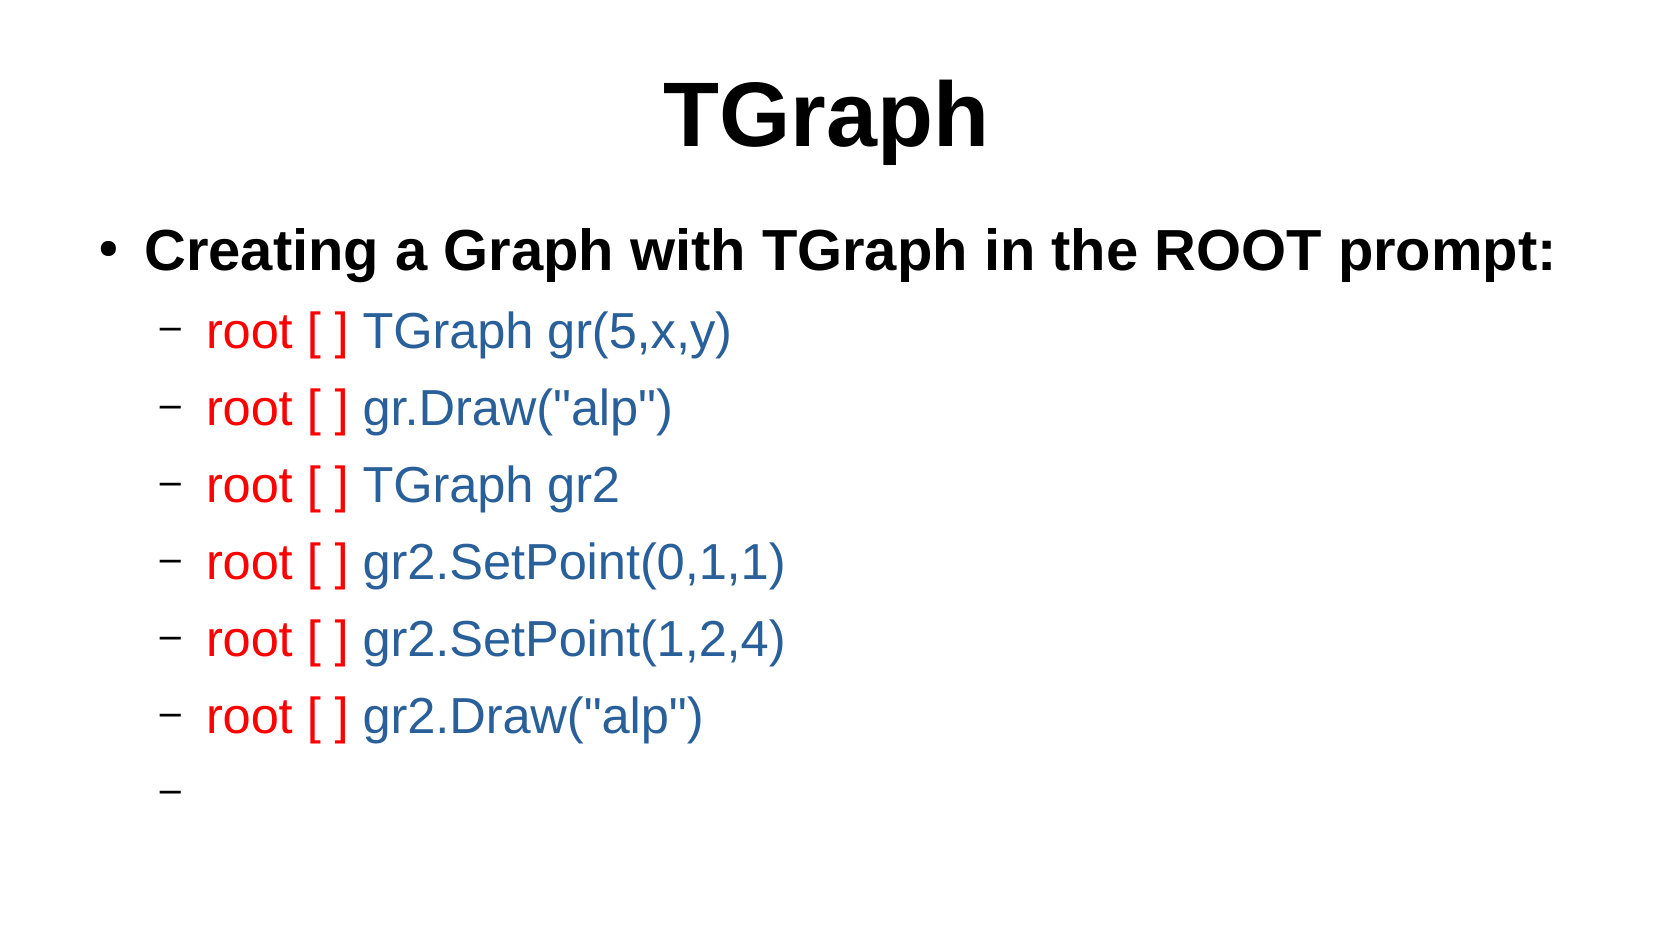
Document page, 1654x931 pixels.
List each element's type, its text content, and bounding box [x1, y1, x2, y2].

title TGraph [82, 37, 1571, 193]
list Creating a Graph with TGraph in the ROOT prompt: root [ ] TGraph gr(5,x,y) root [ ] gr.Draw("alp") root [ ] TGraph gr2 root [ ] gr2.SetPoint(0,1,1) root [ ] gr2.SetPoint(1,2,4) root [ ] gr2.Draw("alp") [82, 217, 1571, 758]
